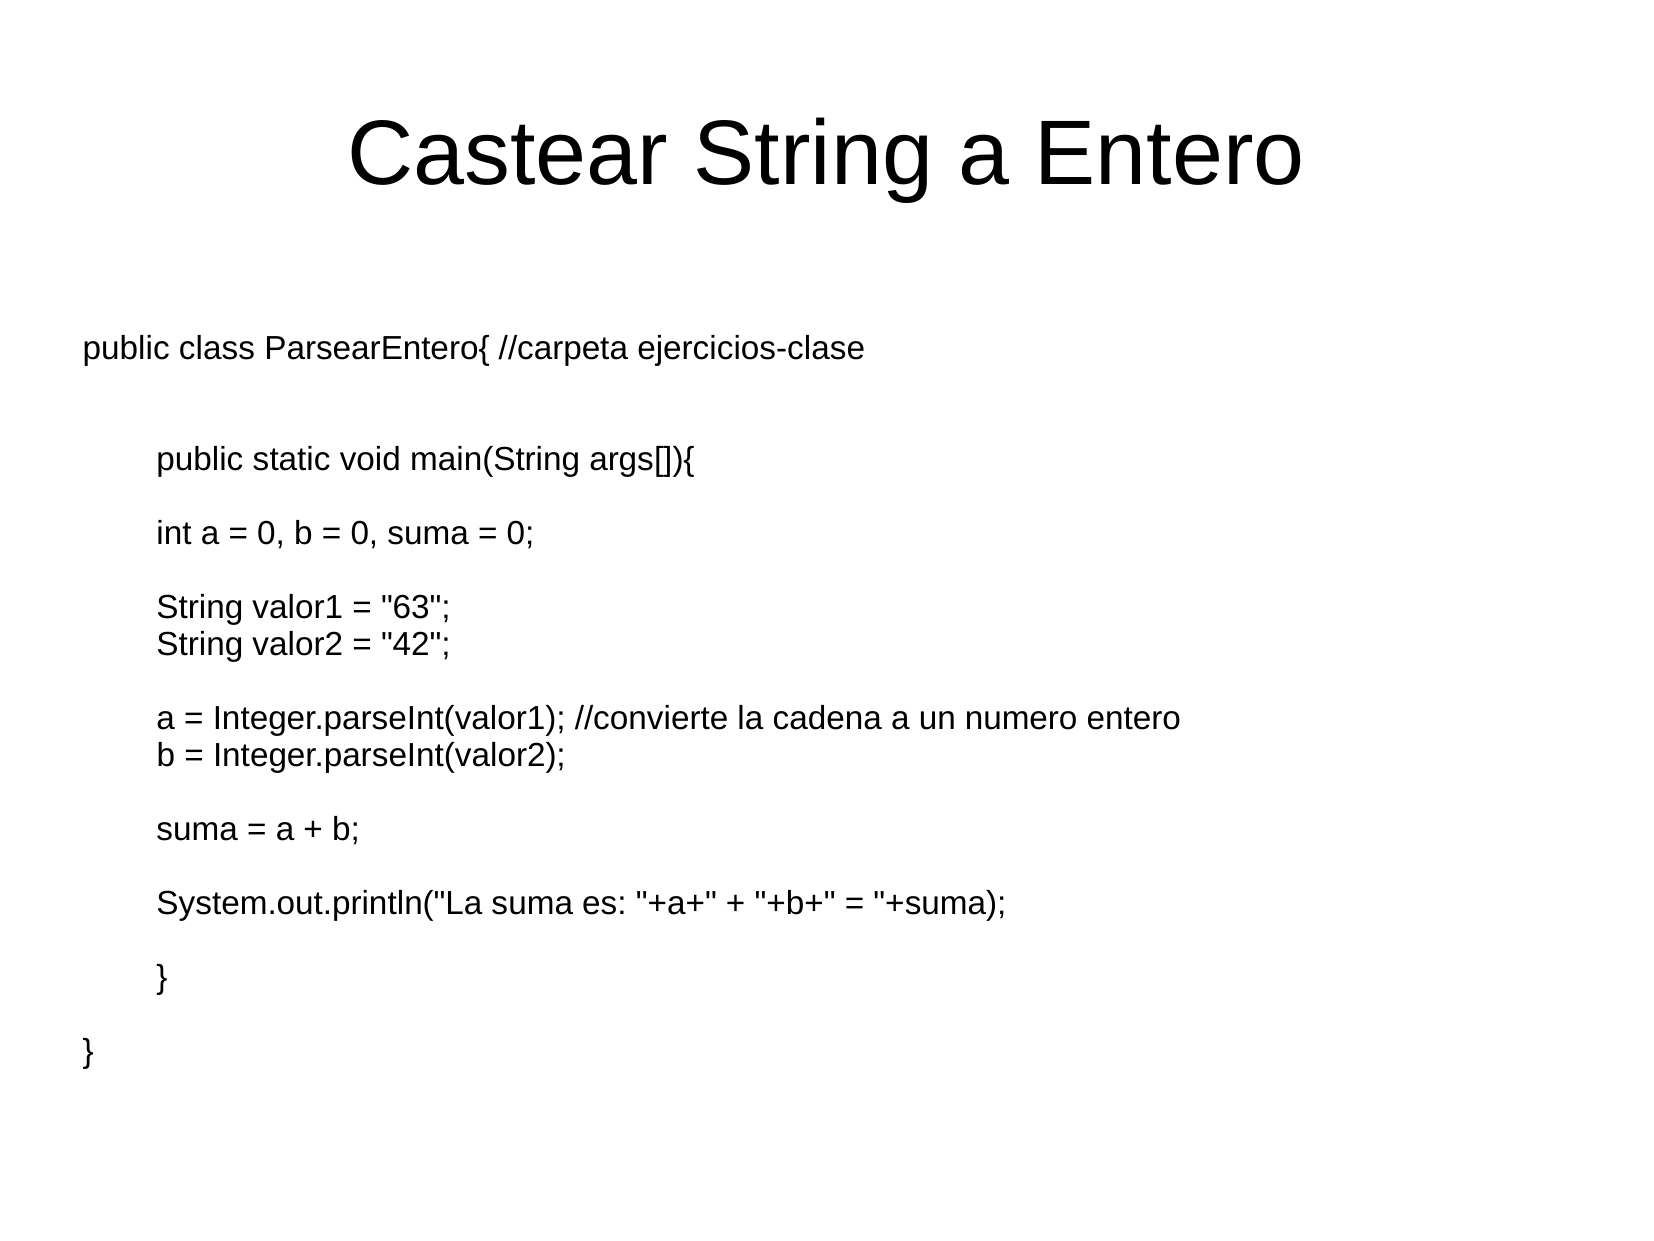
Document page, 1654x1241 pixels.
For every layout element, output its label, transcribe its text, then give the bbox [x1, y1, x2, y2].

title Castear String a Entero [82, 49, 1571, 257]
subtitle public class ParsearEntero{ //carpeta ejercicios-clase public static void main(String args[]){ int a = 0, b = 0, suma = 0; String valor1 = "63"; String valor2 = "42"; a = Integer.parseInt(valor1); //convierte la cadena a un numero entero b = Integer.parseInt(valor2); suma = a + b; System.out.println("La suma es: "+a+" + "+b+" = "+suma); } } [82, 290, 1571, 1109]
